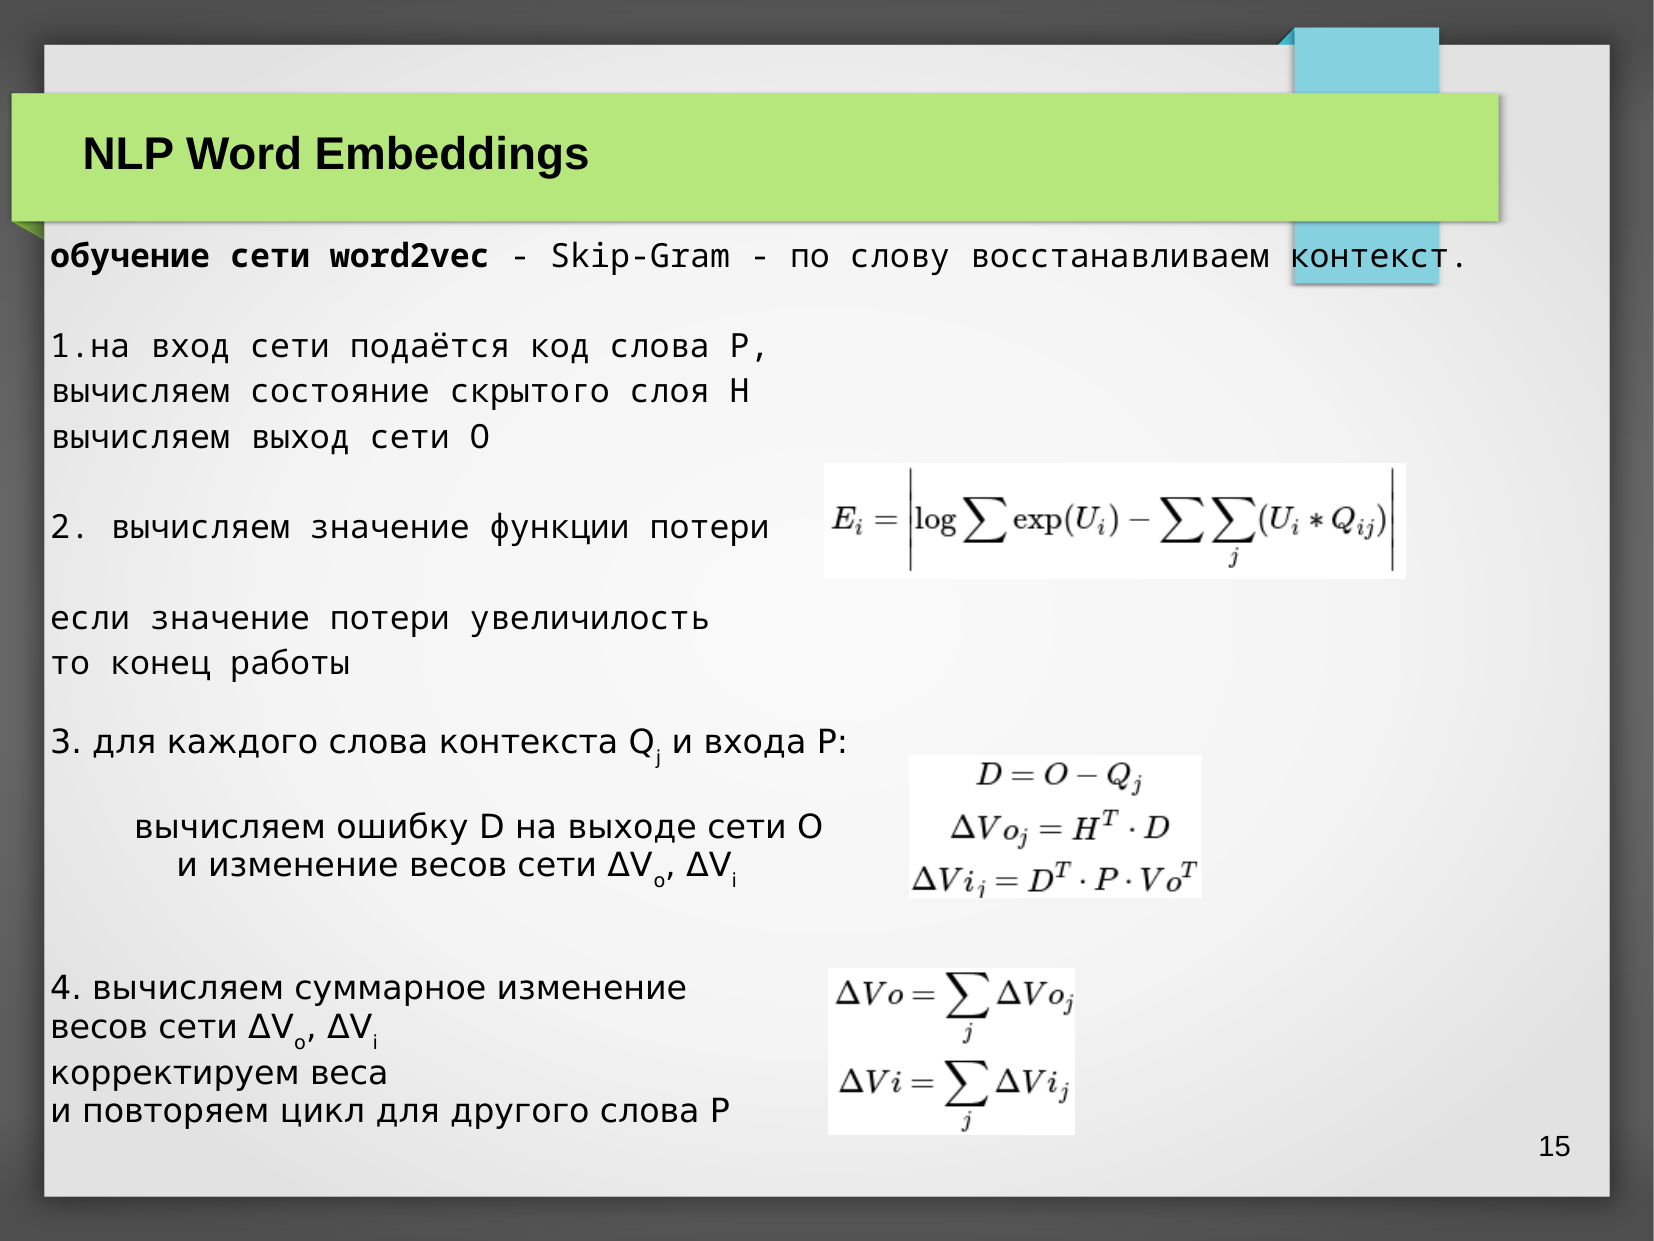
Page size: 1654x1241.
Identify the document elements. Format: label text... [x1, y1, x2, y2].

title NLP Word Embeddings [82, 113, 1406, 194]
picture [0, 0, 1654, 1241]
text_box обучение сети word2vec - Skip-Gram - по слову восстанавливаем контекст. 1.на вход сети подаётся код слова P, вычисляем состояние скрытого слоя H вычисляем выход сети O 2. вычисляем значение функции потери если значение потери увеличилость то конец работы 3. для каждого слова контекста Qj и входа P: вычисляем ошибку D на выходе сети O и изменение весов сети ΔVo, ΔVi 4. вычисляем суммарное изменение весов сети ΔVo, ΔVi корректируем веса и повторяем цикл для другого слова P [35, 224, 1595, 1193]
